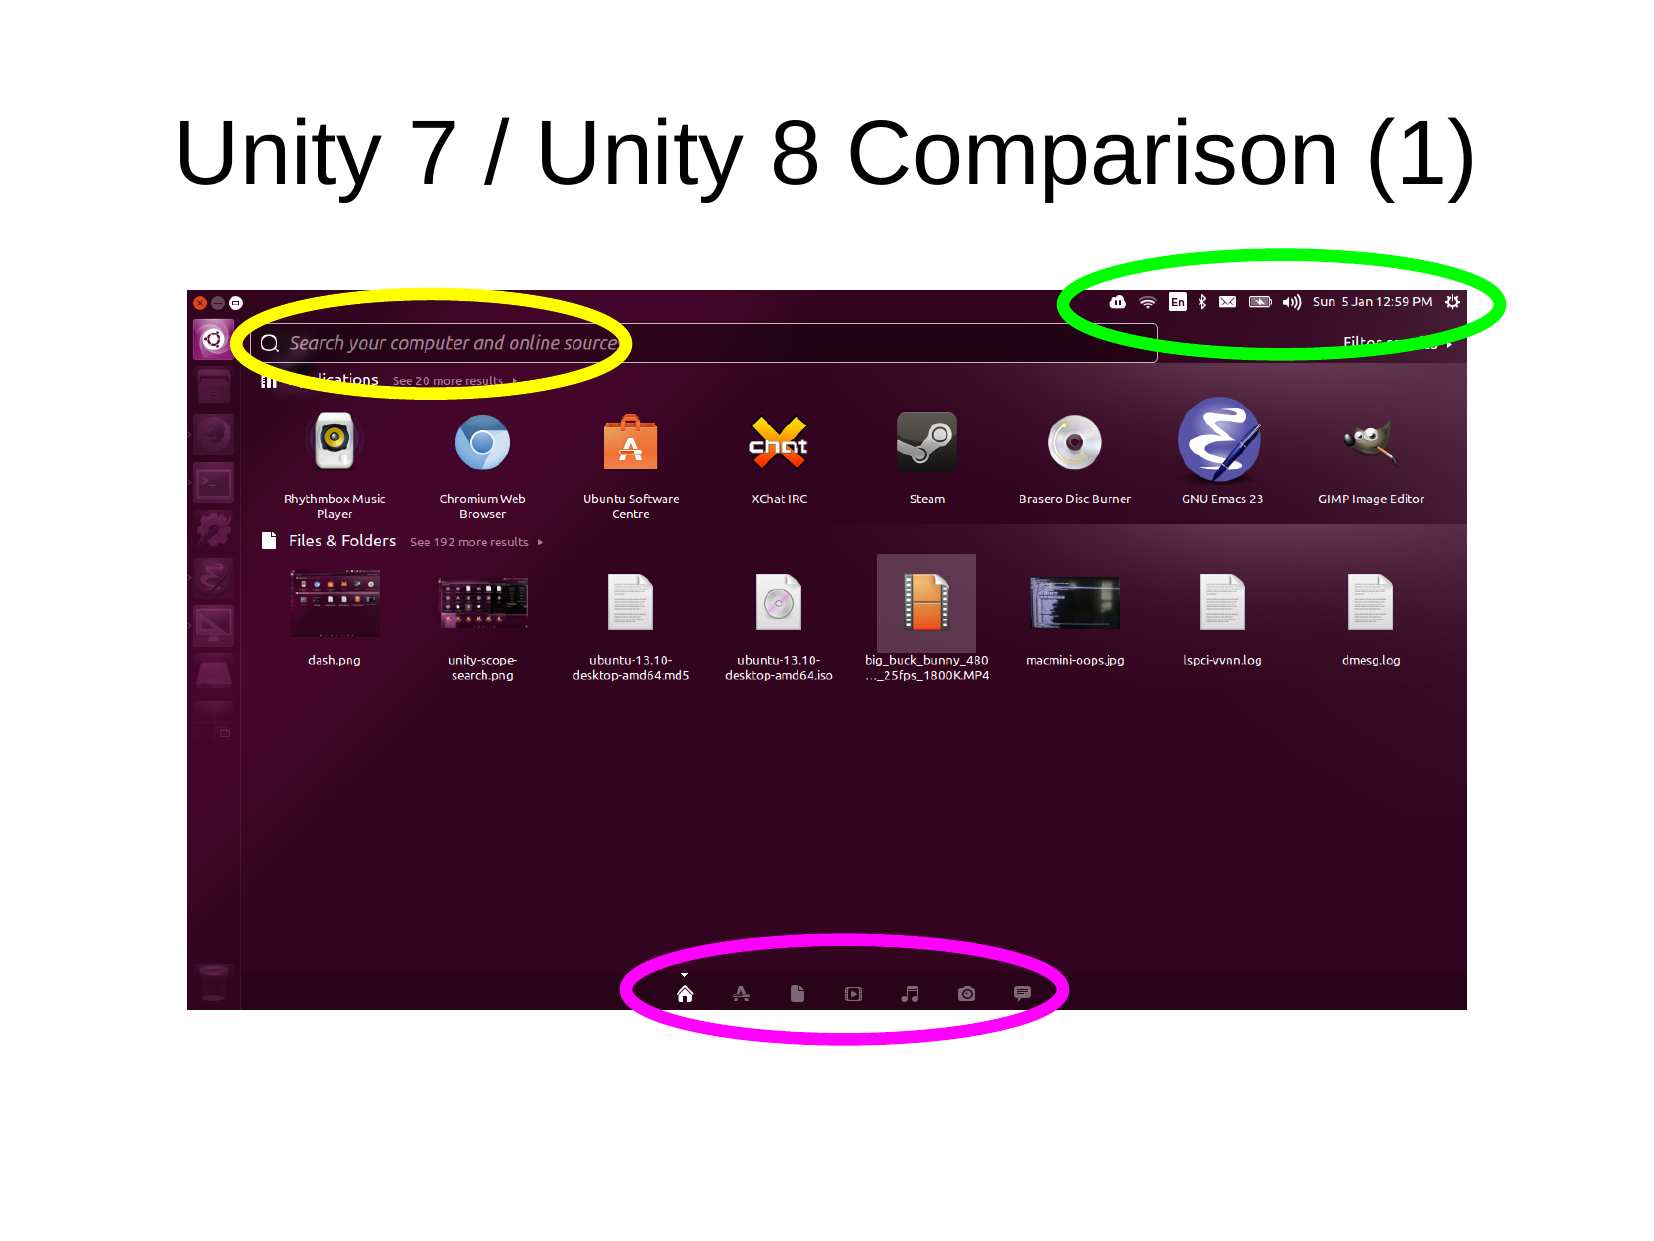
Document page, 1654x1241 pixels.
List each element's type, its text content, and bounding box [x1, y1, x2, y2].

picture [187, 290, 1467, 1010]
title Unity 7 / Unity 8 Comparison (1) [82, 49, 1571, 257]
picture [633, 946, 1056, 1010]
picture [243, 301, 619, 387]
picture [1070, 290, 1467, 348]
